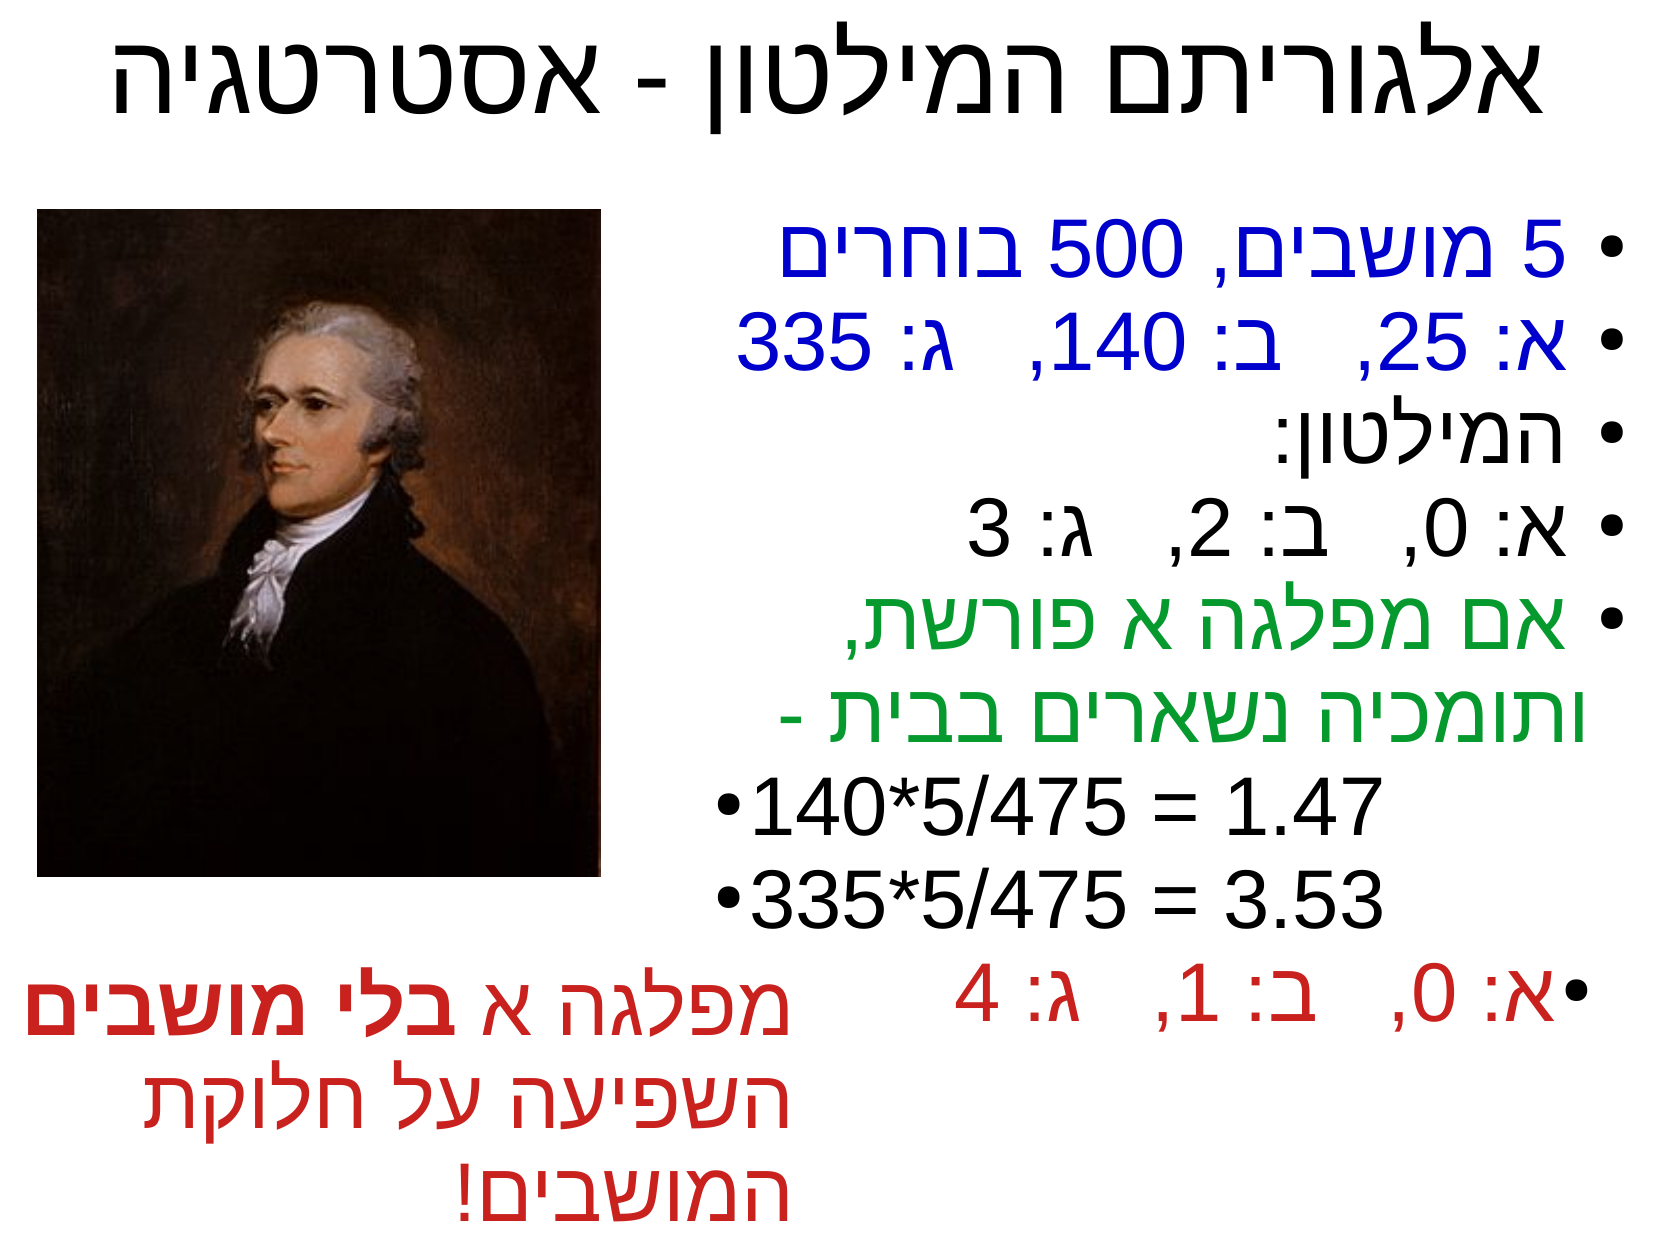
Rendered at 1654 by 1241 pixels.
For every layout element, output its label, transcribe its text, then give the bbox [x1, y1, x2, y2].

text_box 5 מושבים, 500 בוחרים א: 25, ב: 140, ג: 335 המילטון: א: 0, ב: 2, ג: 3 אם מפלגה א פורשת, ותומכיה נשארים בבית - 140*5/475 = 1.47 335*5/475 = 3.53 א: 0, ב: 1, ג: 4 [663, 195, 1642, 1141]
picture [37, 209, 601, 877]
title אלגוריתם המילטון - אסטרטגיה [0, 0, 1654, 151]
list מפלגה א בלי מושבים השפיעה על חלוקת המושבים! [15, 960, 796, 1216]
